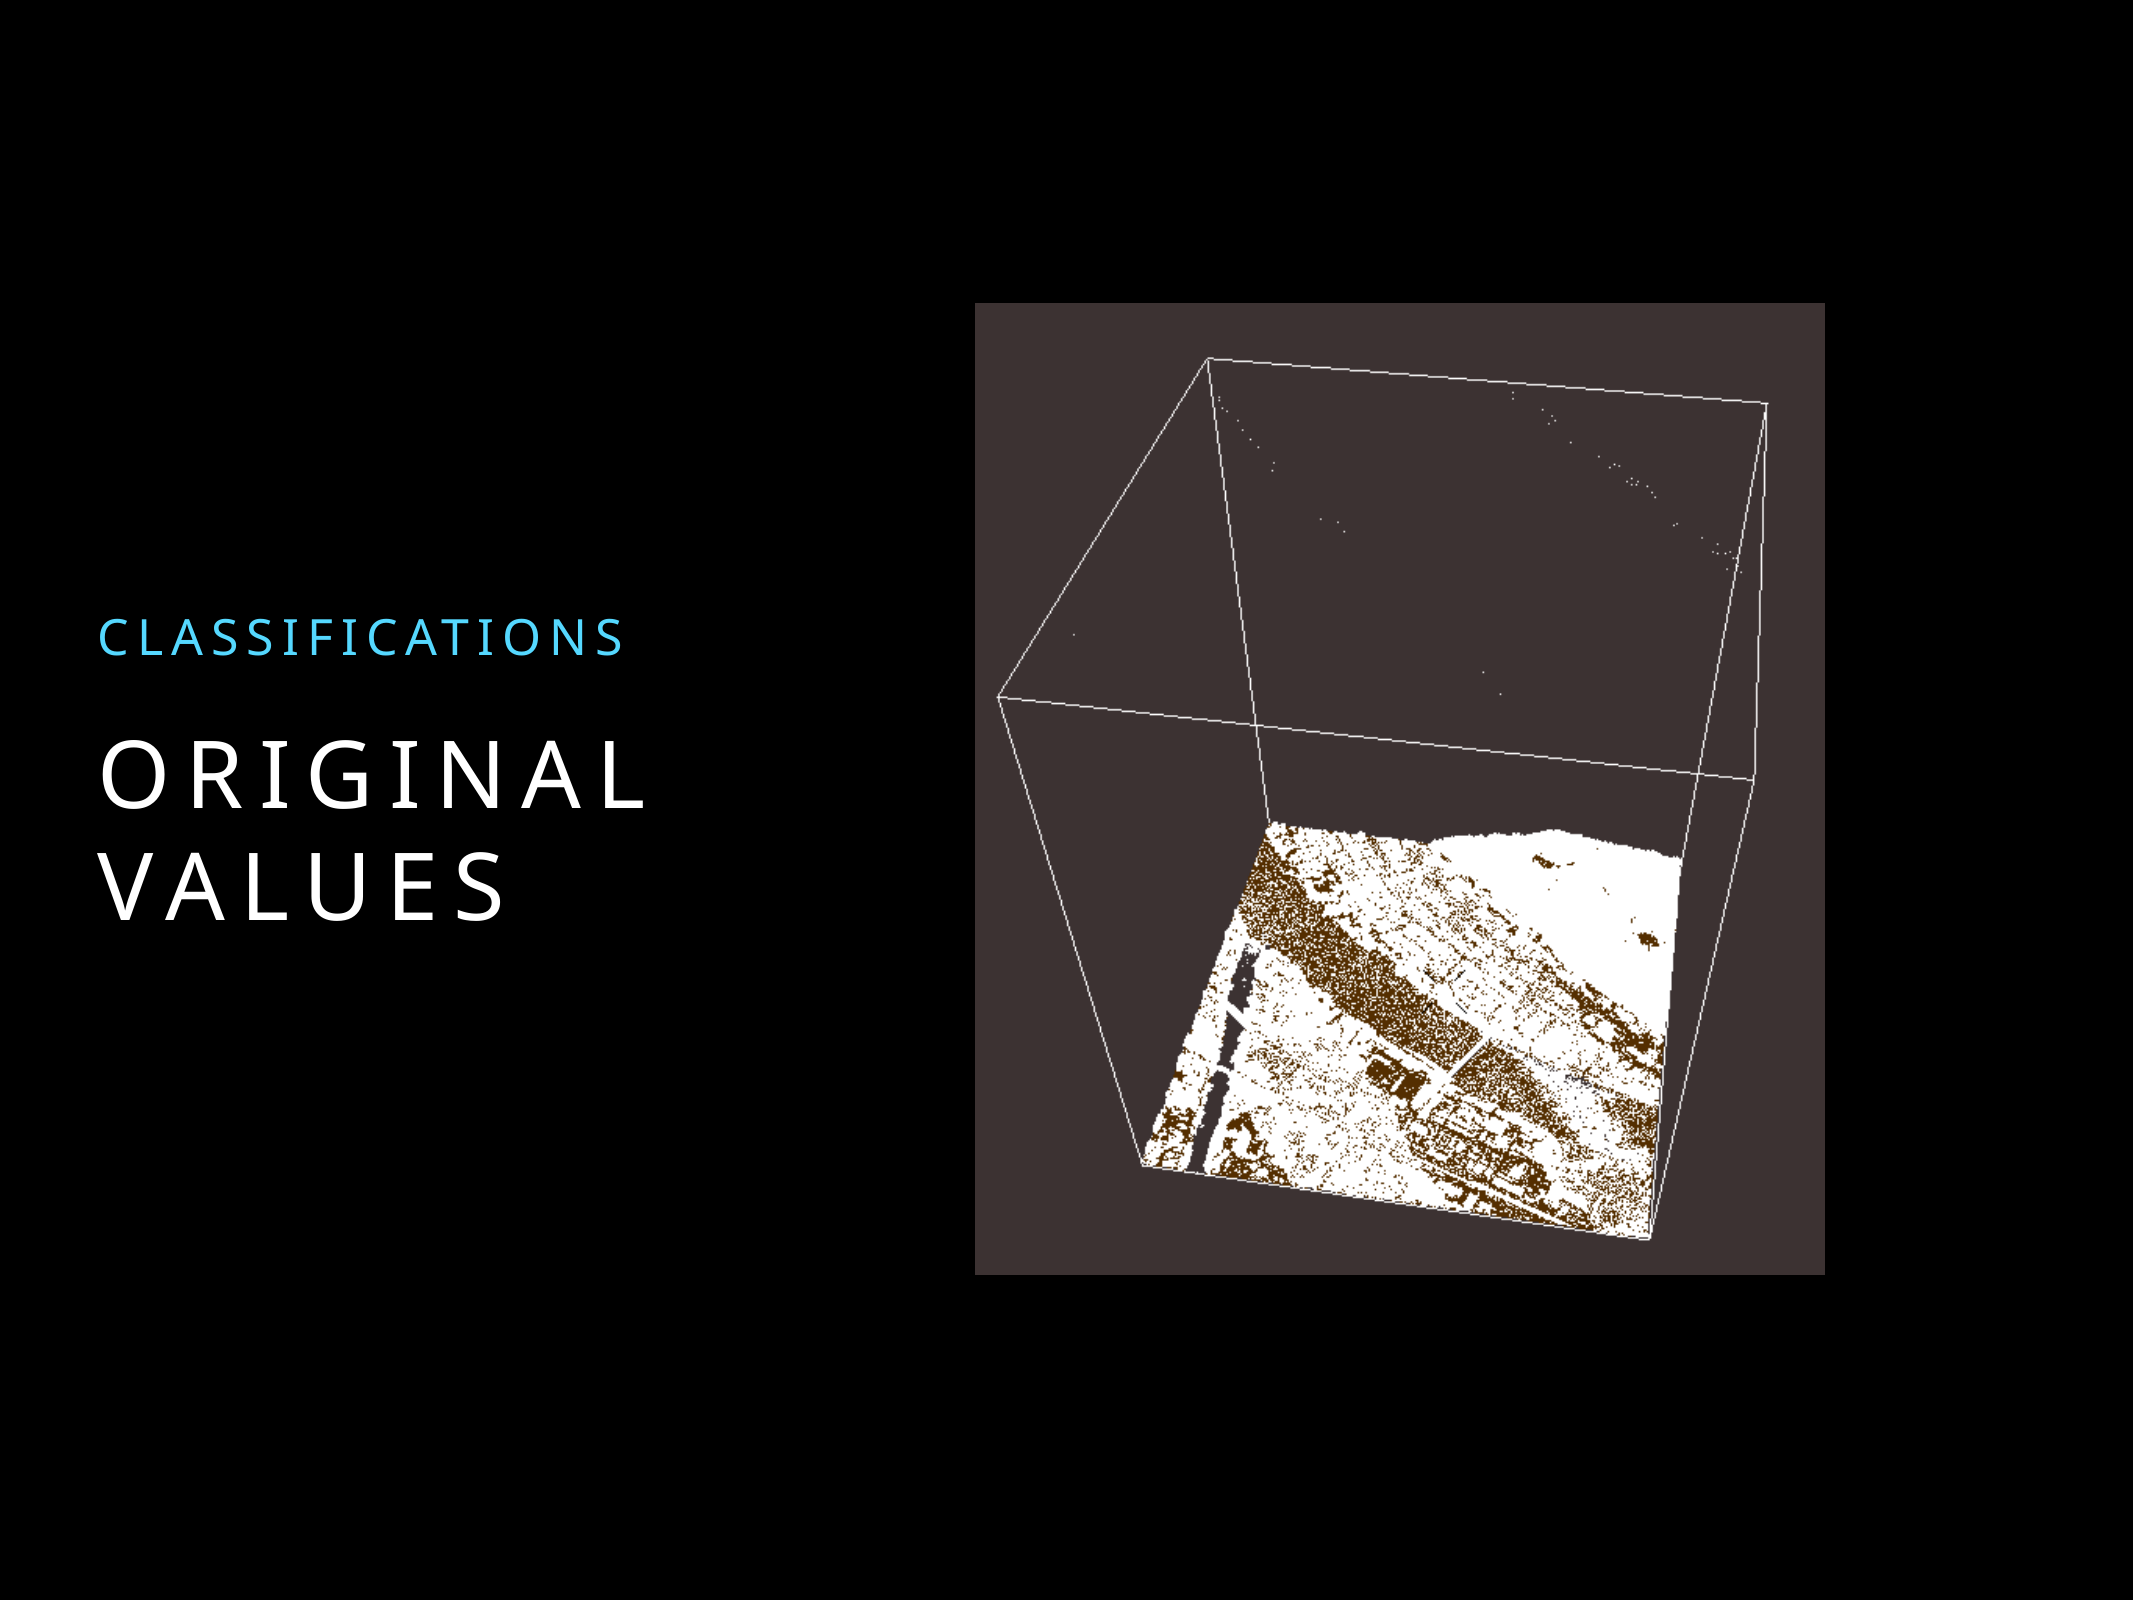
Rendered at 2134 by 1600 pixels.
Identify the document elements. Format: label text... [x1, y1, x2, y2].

title Original Values [89, 709, 975, 1196]
picture [975, 303, 1825, 1276]
list Classifications [89, 562, 975, 709]
